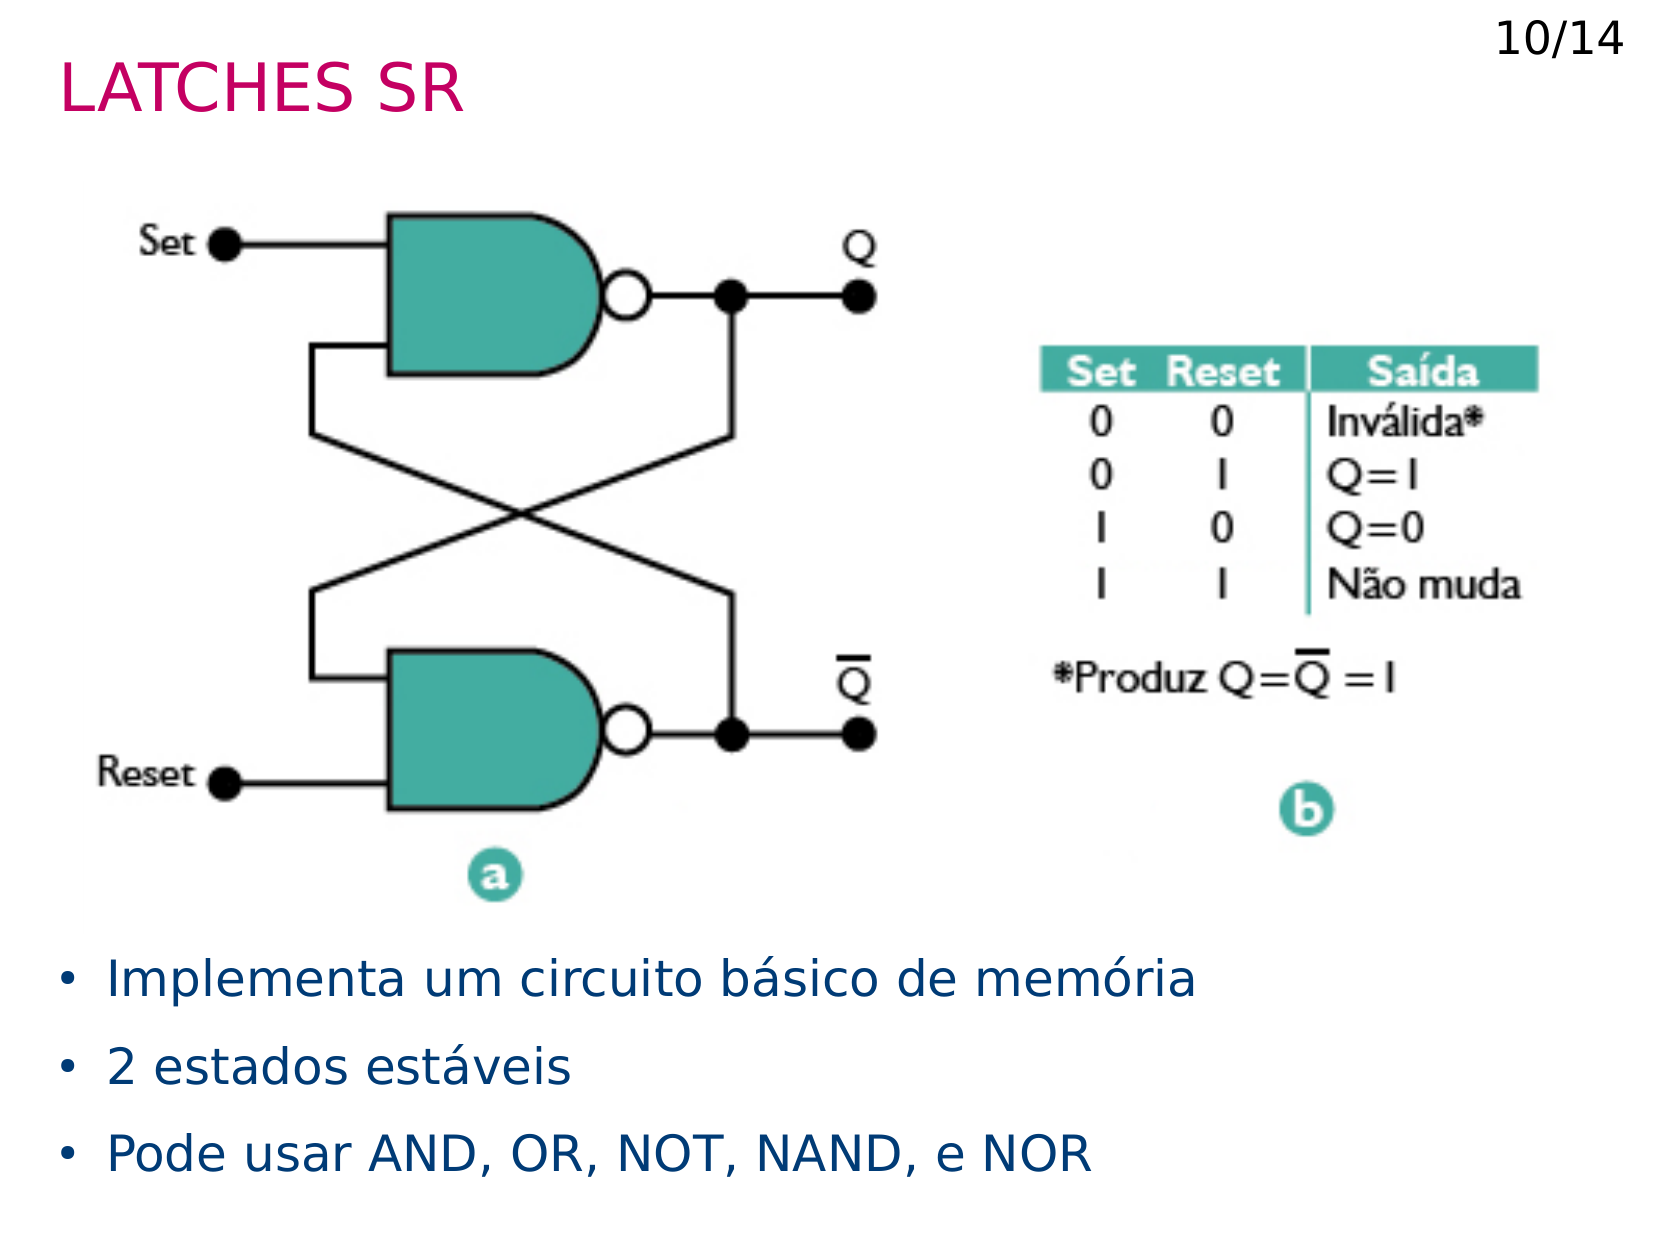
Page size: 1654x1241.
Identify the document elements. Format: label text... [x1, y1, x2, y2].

title LATCHES SR [59, 29, 1625, 148]
list Implementa um circuito básico de memória 2 estados estáveis Pode usar AND, OR, NOT, NAND, e NOR [59, 921, 1625, 1211]
picture [82, 181, 1571, 934]
